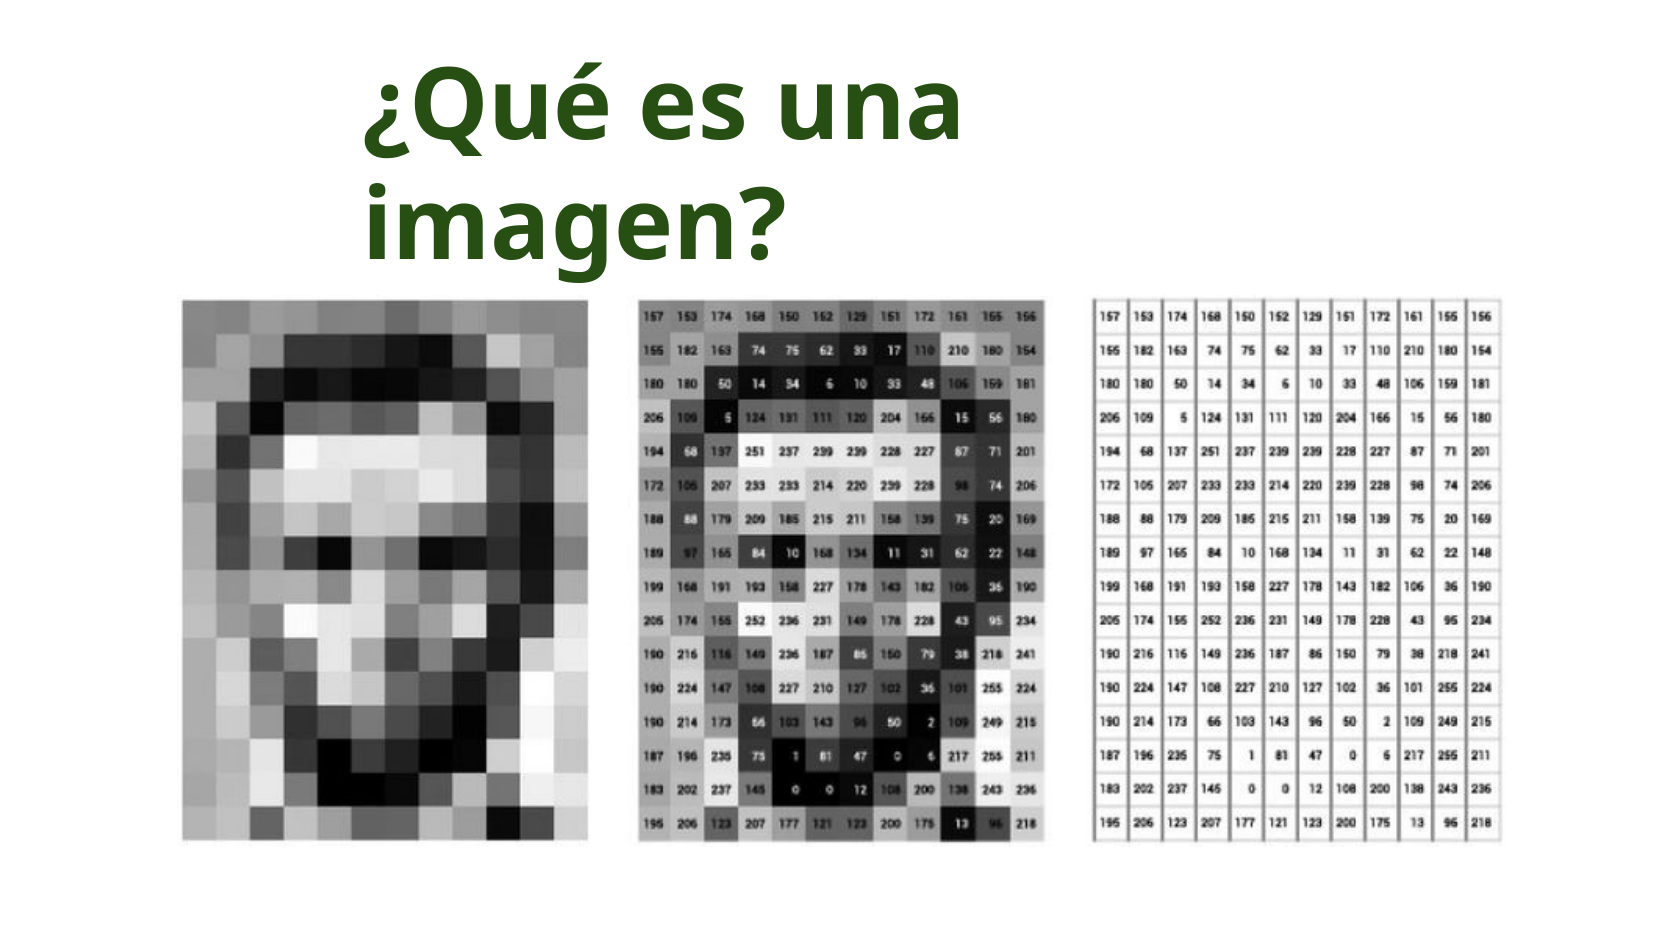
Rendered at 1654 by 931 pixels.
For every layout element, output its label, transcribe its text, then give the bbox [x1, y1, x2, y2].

title ¿Qué es una imagen? [360, 37, 1322, 241]
picture [177, 295, 1506, 847]
